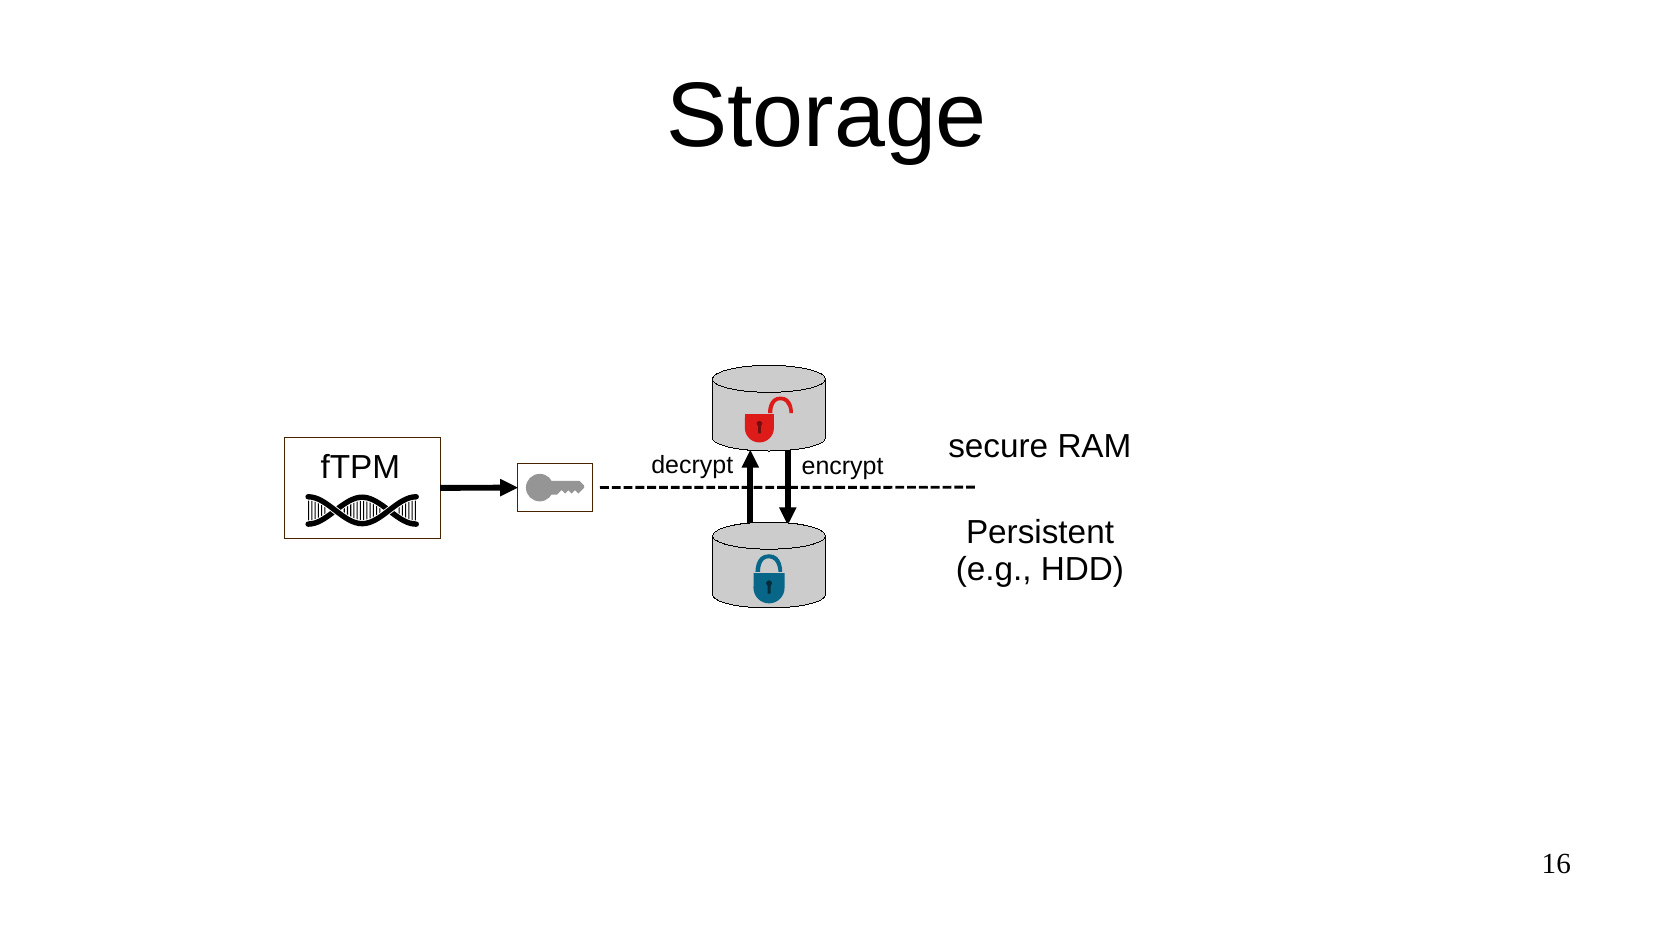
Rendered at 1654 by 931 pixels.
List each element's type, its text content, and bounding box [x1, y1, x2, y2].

text_box Persistent (e.g., HDD) [927, 505, 1153, 596]
picture [753, 554, 763, 572]
picture [744, 396, 793, 443]
picture [525, 473, 585, 502]
picture [775, 554, 785, 572]
picture [774, 593, 785, 604]
title Storage [82, 37, 1571, 193]
text_box fTPM [305, 440, 419, 491]
text_box [712, 365, 826, 452]
text_box [712, 522, 826, 608]
picture [303, 491, 421, 530]
text_box secure RAM [927, 419, 1153, 472]
picture [753, 593, 764, 604]
text_box encrypt [786, 444, 899, 488]
picture [761, 559, 778, 572]
text_box decrypt [636, 443, 749, 487]
